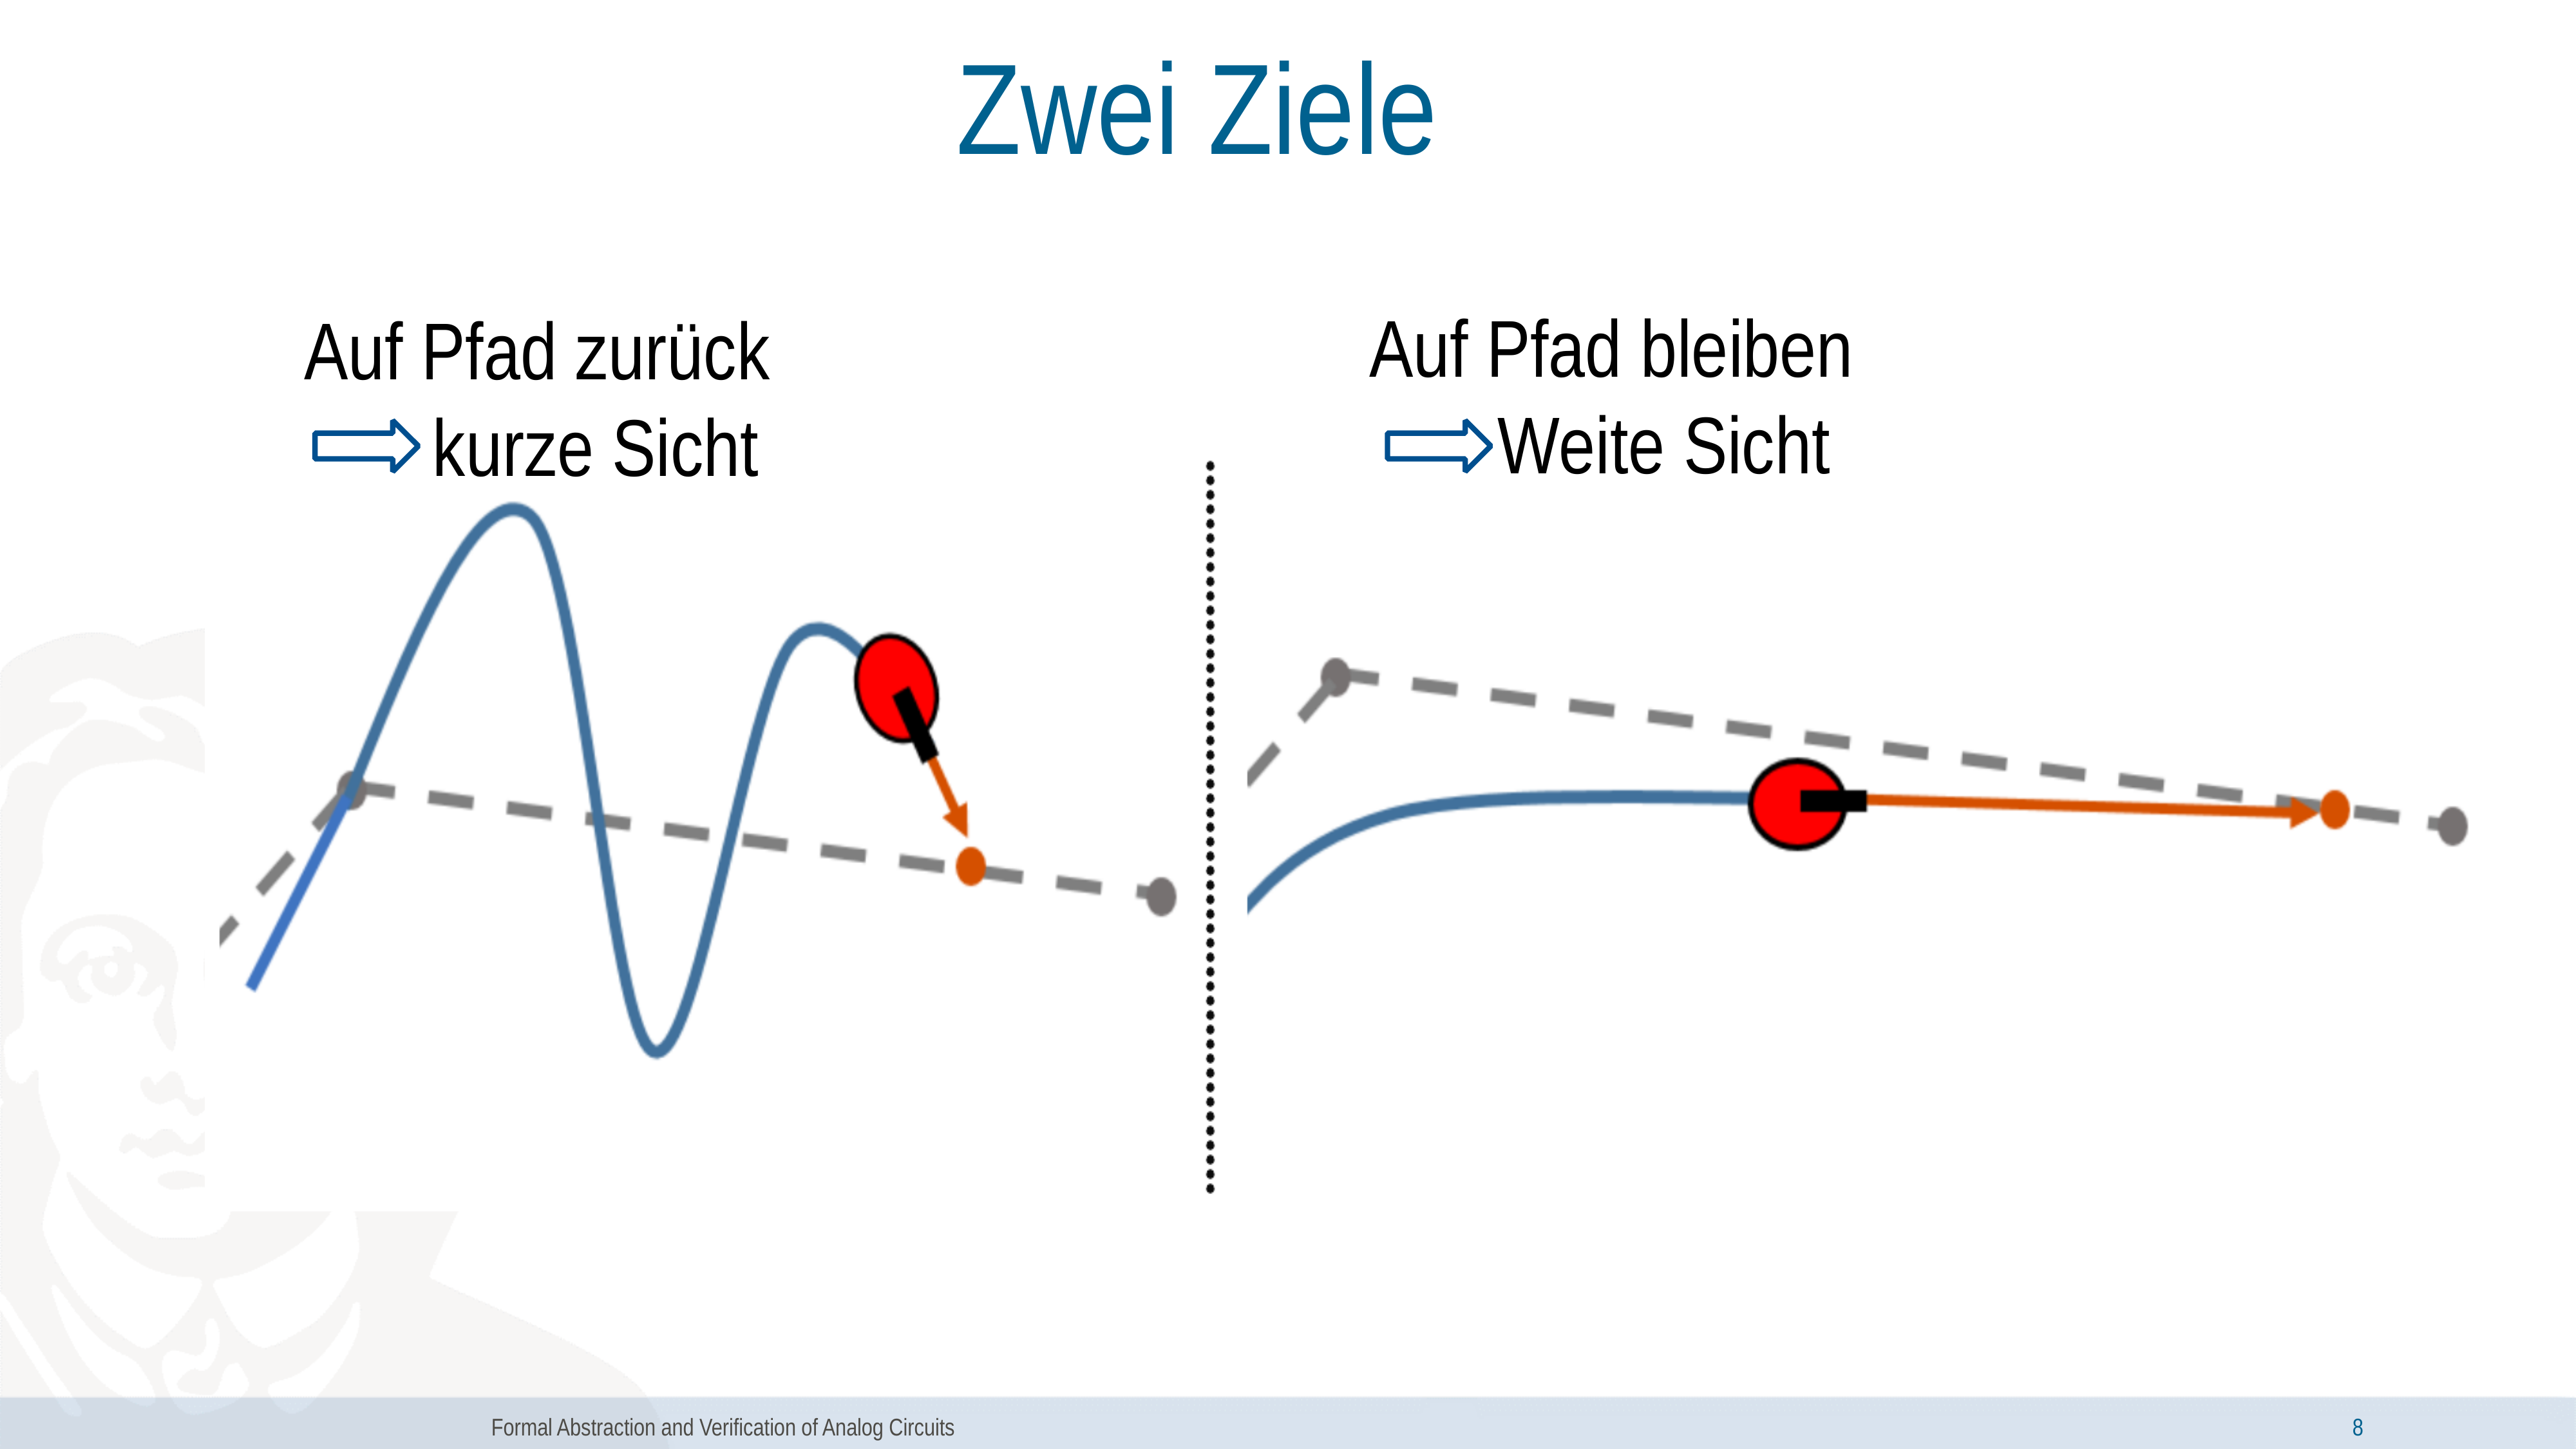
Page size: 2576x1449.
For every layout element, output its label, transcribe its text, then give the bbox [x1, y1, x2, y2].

text_box [315, 420, 419, 472]
title Zwei Ziele [200, 21, 2194, 173]
footer Formal Abstraction and Verification of Analog Circuits [481, 1407, 2277, 1444]
text_box Auf Pfad zurück kurze Sicht [304, 304, 1066, 594]
slide_number <Nummer> [2342, 1407, 2537, 1430]
picture [0, 0, 2576, 1449]
text_box Auf Pfad bleiben Weite Sicht [1368, 301, 2077, 493]
